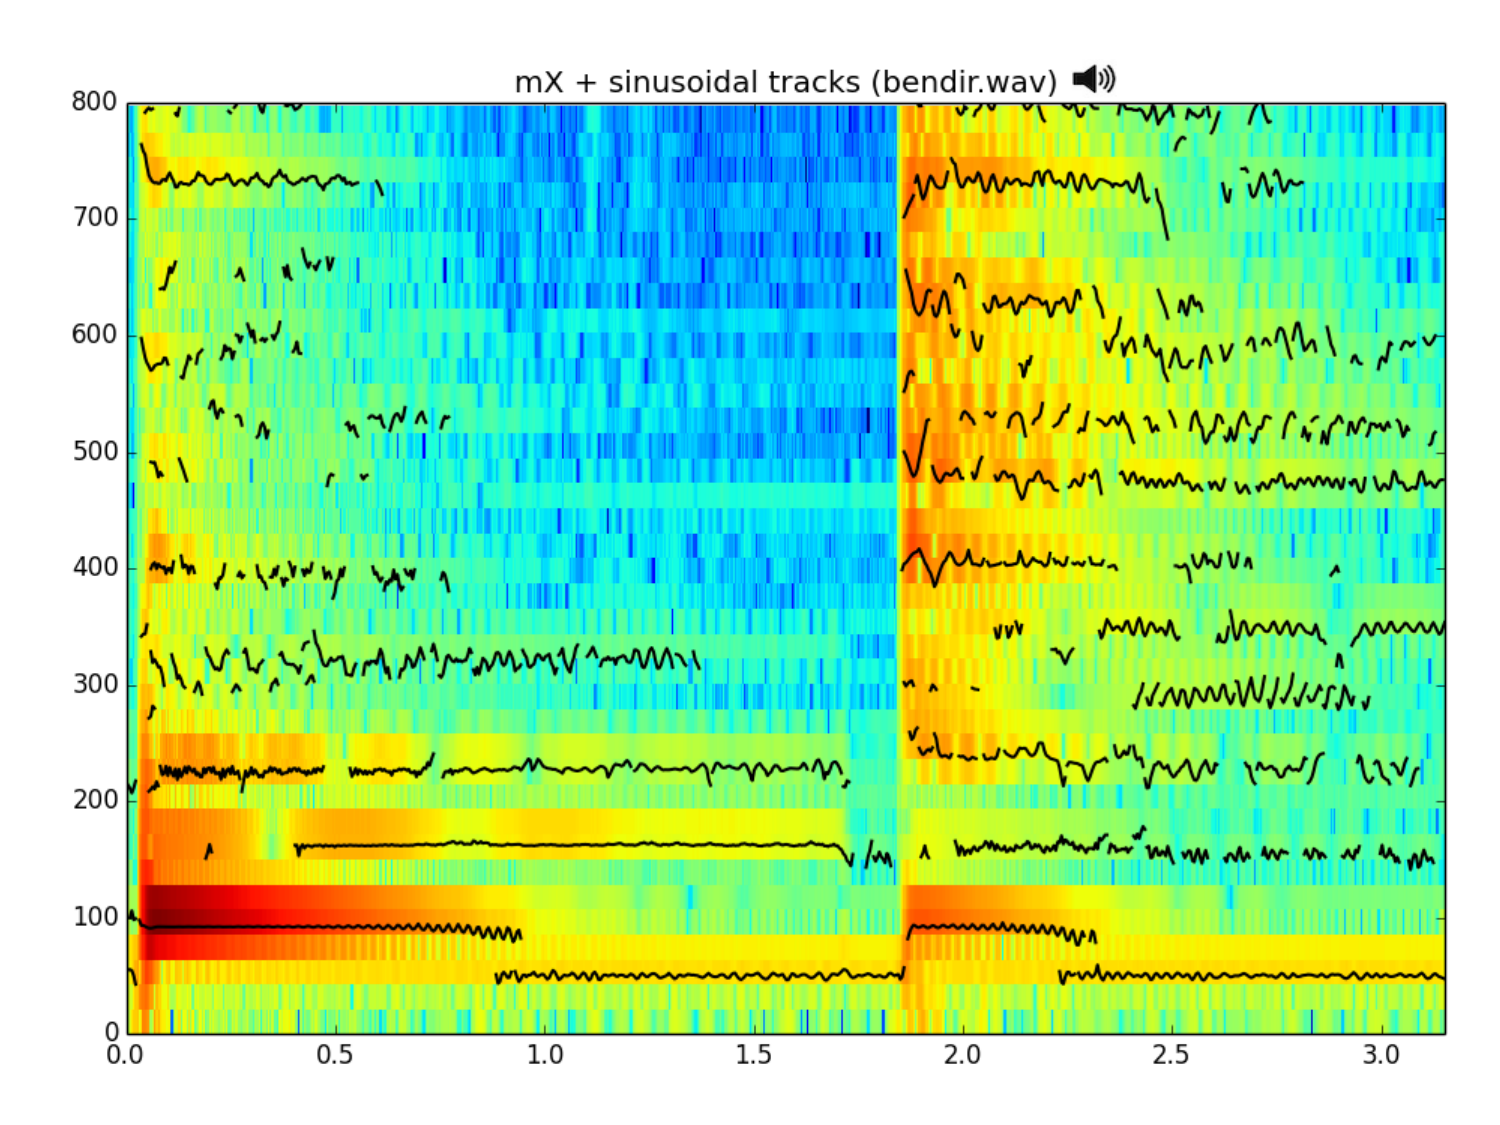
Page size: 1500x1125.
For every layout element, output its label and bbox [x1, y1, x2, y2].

picture [46, 43, 1472, 1094]
